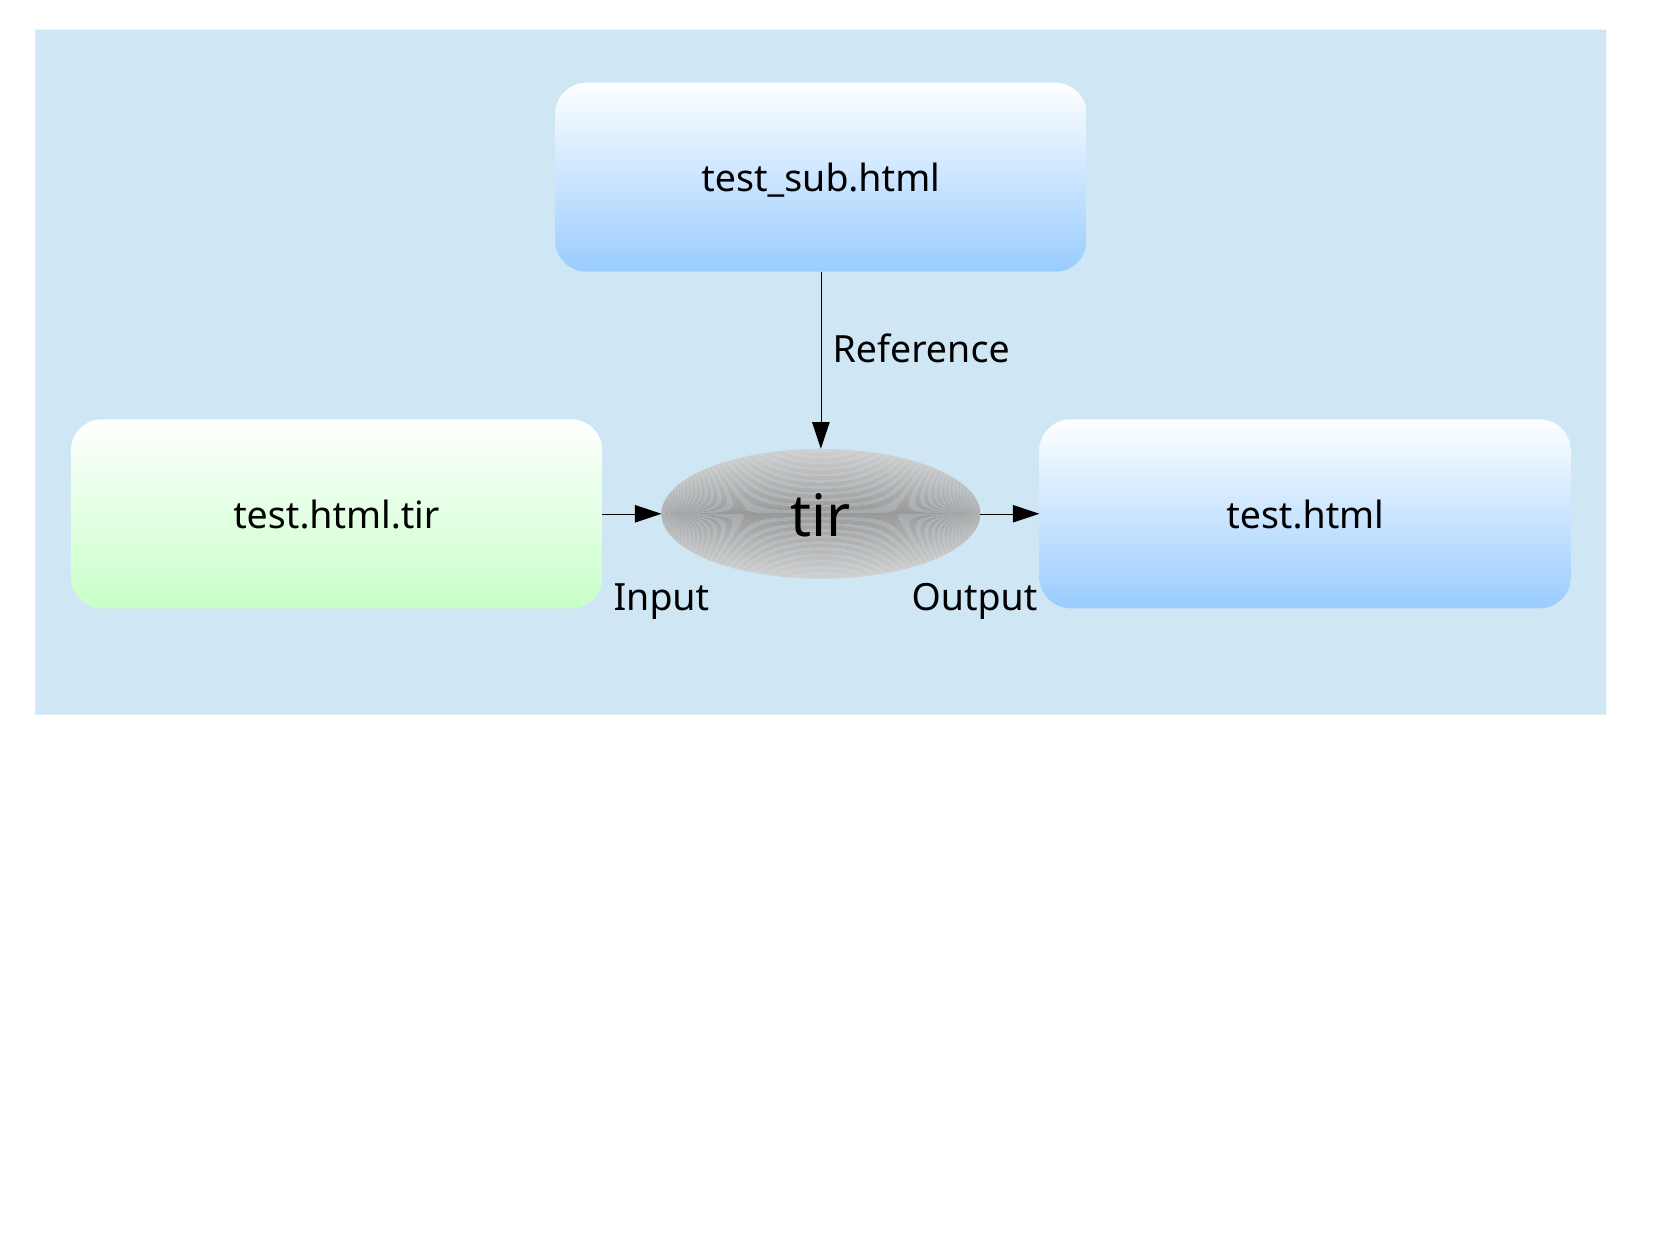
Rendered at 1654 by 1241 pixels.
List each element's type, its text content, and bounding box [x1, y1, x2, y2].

text_box Input [531, 555, 792, 638]
text_box tir [661, 448, 981, 579]
text_box Output [844, 555, 1105, 638]
text_box Reference [791, 307, 1052, 390]
text_box test.html.tir [70, 419, 603, 609]
text_box test_sub.html [555, 82, 1087, 272]
text_box test.html [1039, 419, 1571, 609]
text_box [35, 29, 1607, 715]
